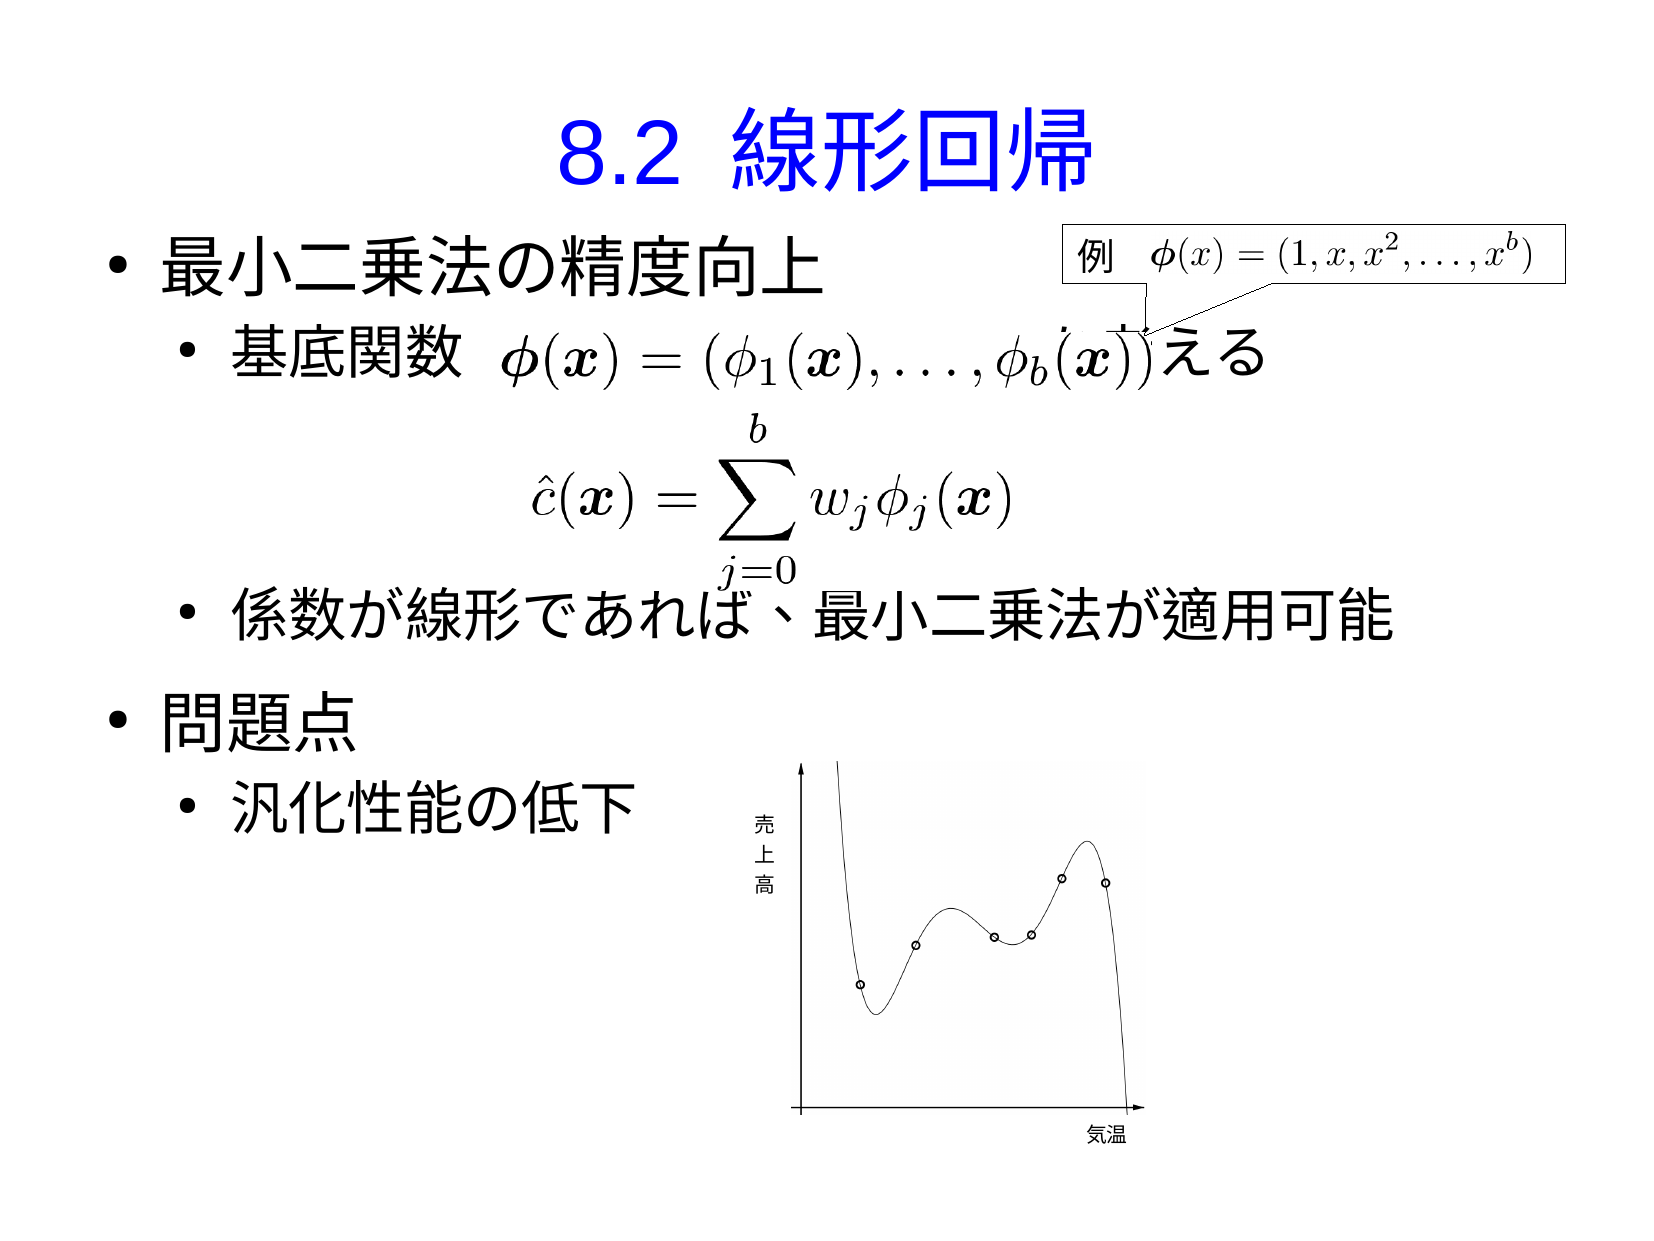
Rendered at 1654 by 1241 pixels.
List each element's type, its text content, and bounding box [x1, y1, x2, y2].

picture [1151, 231, 1531, 274]
text_box 売 上 高 [739, 800, 791, 910]
text_box 例 [1062, 224, 1566, 336]
picture [791, 761, 1146, 1115]
title 8.2 線形回帰 [82, 64, 1571, 233]
picture [532, 413, 1010, 591]
list 最小二乗法の精度向上 基底関数 を考える 係数が線形であれば、最小二乗法が適用可能 問題点 汎化性能の低下 [88, 220, 1577, 950]
text_box 気温 [1071, 1111, 1143, 1158]
picture [501, 332, 1151, 390]
